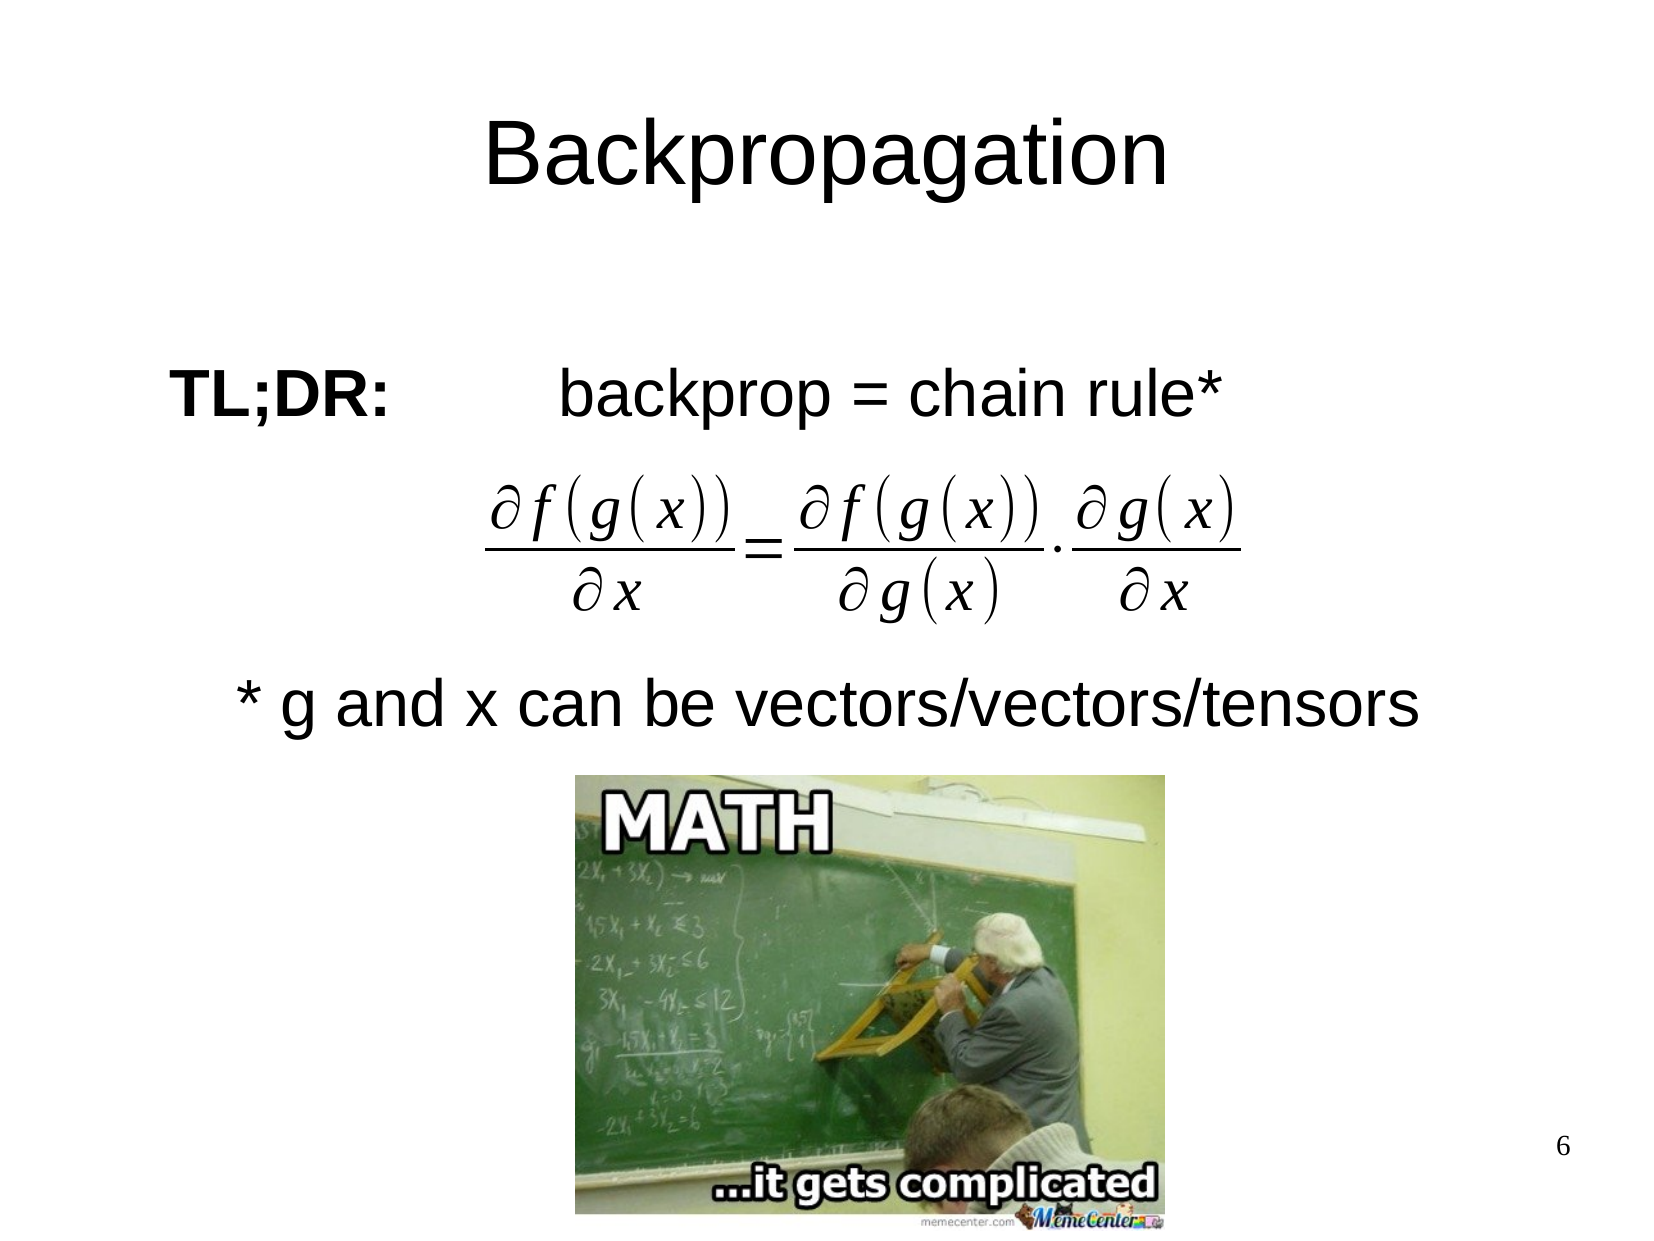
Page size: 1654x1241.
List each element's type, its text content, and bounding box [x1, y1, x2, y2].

text_box TL;DR: backprop = chain rule* [36, 356, 1472, 501]
chart [465, 469, 1258, 630]
title Backpropagation [82, 49, 1571, 257]
text_box * g and x can be vectors/vectors/tensors [221, 658, 1441, 748]
picture [575, 775, 1165, 1231]
